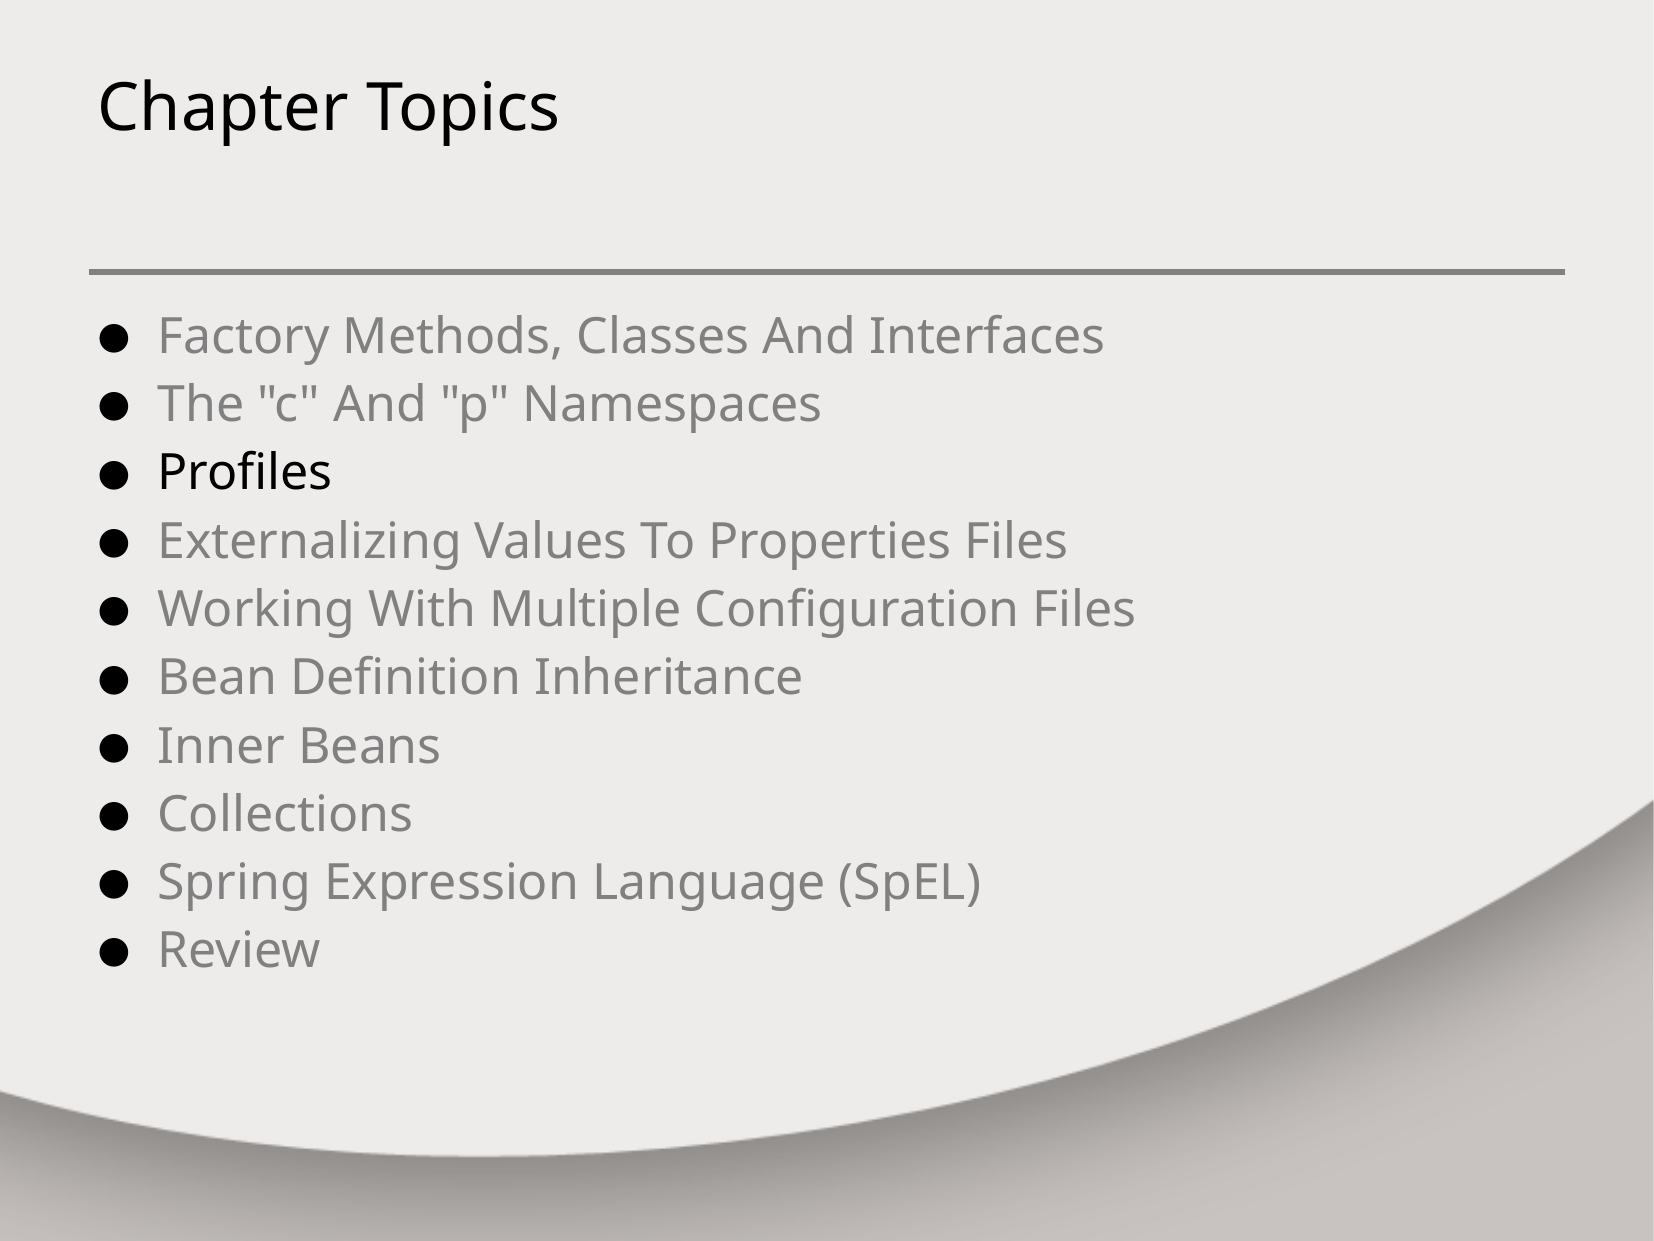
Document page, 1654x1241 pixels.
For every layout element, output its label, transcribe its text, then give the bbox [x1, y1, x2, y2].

picture [0, 0, 1654, 1241]
title Chapter Topics [97, 75, 1561, 226]
list Factory Methods, Classes And Interfaces The "c" And "p" Namespaces Profiles Externalizing Values To Properties Files Working With Multiple Configuration Files Bean Definition Inheritance Inner Beans Collections Spring Expression Language (SpEL) Review [97, 300, 1561, 1163]
